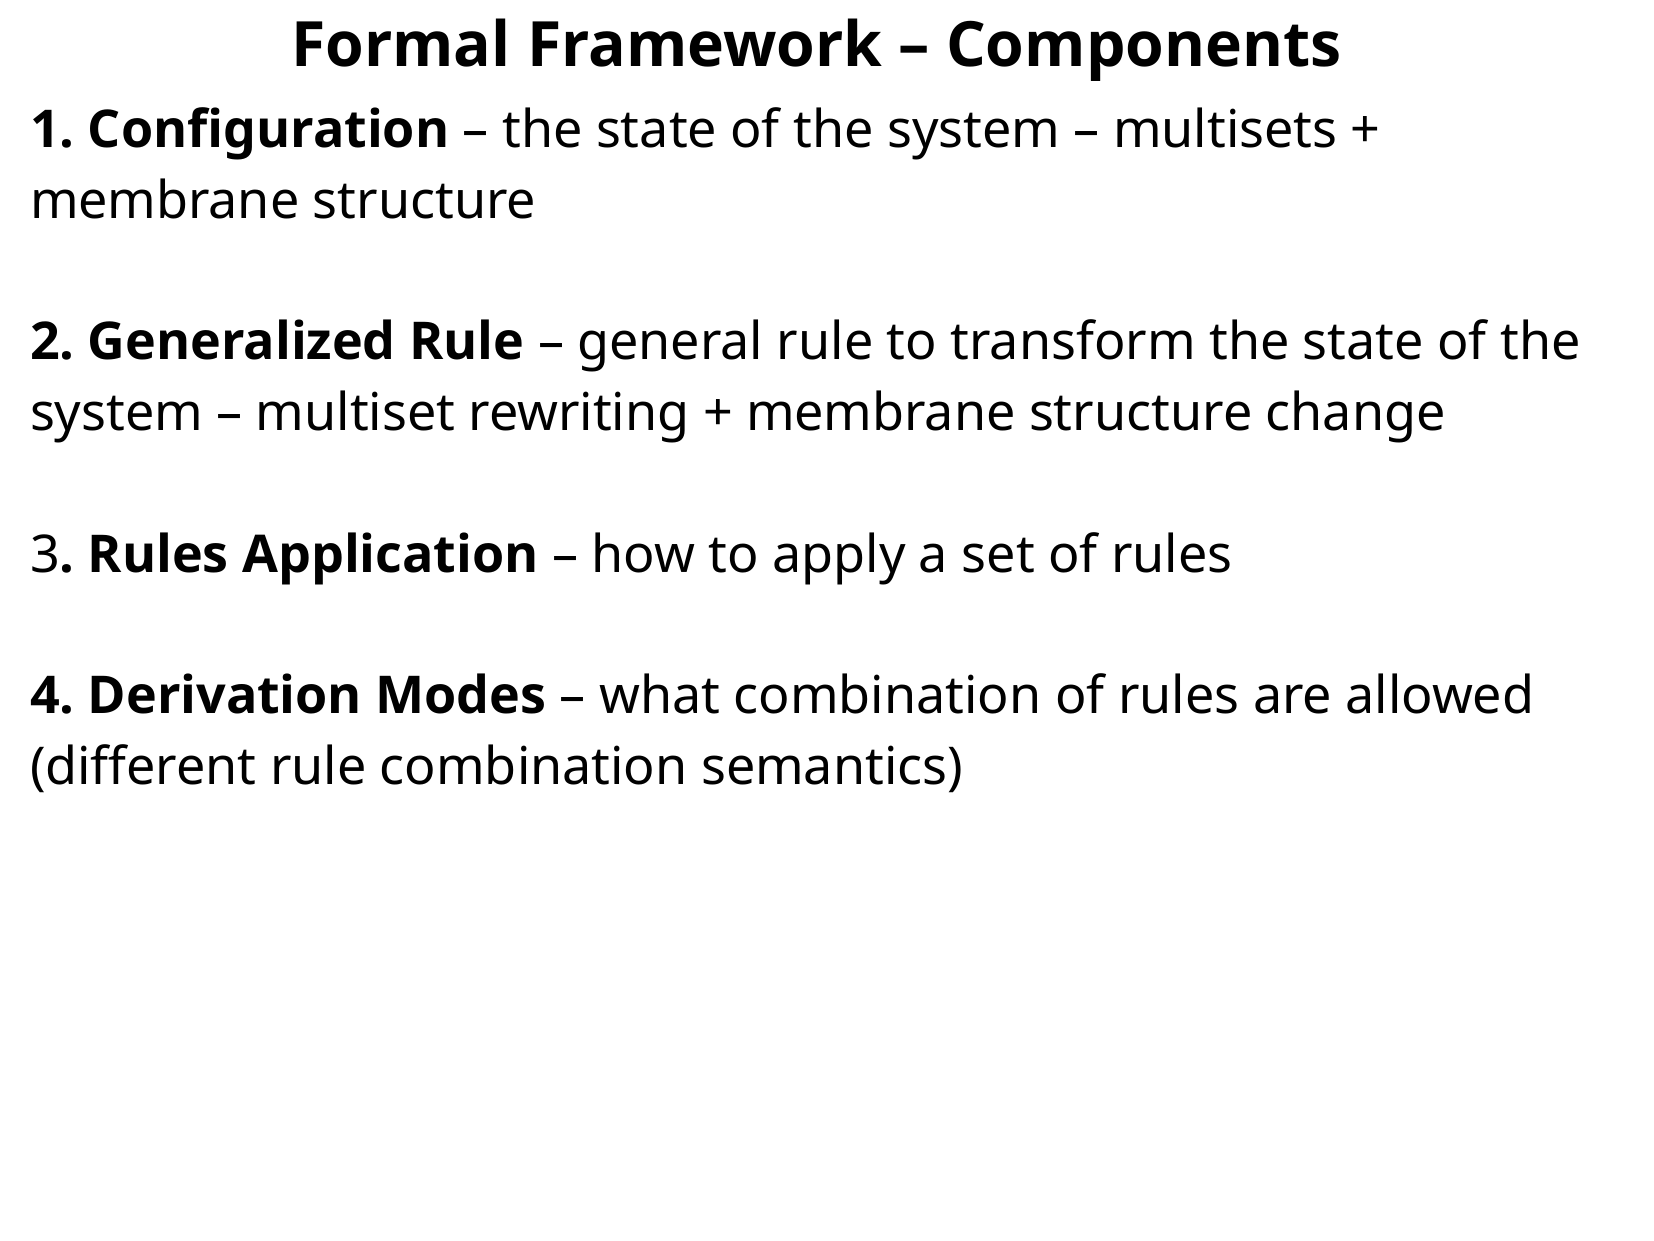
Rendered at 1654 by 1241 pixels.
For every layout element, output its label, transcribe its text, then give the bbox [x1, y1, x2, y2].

title Formal Framework – Components [0, 1, 1651, 84]
title 1. Configuration – the state of the system – multisets + membrane structure 2. Generalized Rule – general rule to transform the state of the system – multiset rewriting + membrane structure change 3. Rules Application – how to apply a set of rules 4. Derivation Modes – what combination of rules are allowed (different rule combination semantics) [30, 126, 1633, 766]
